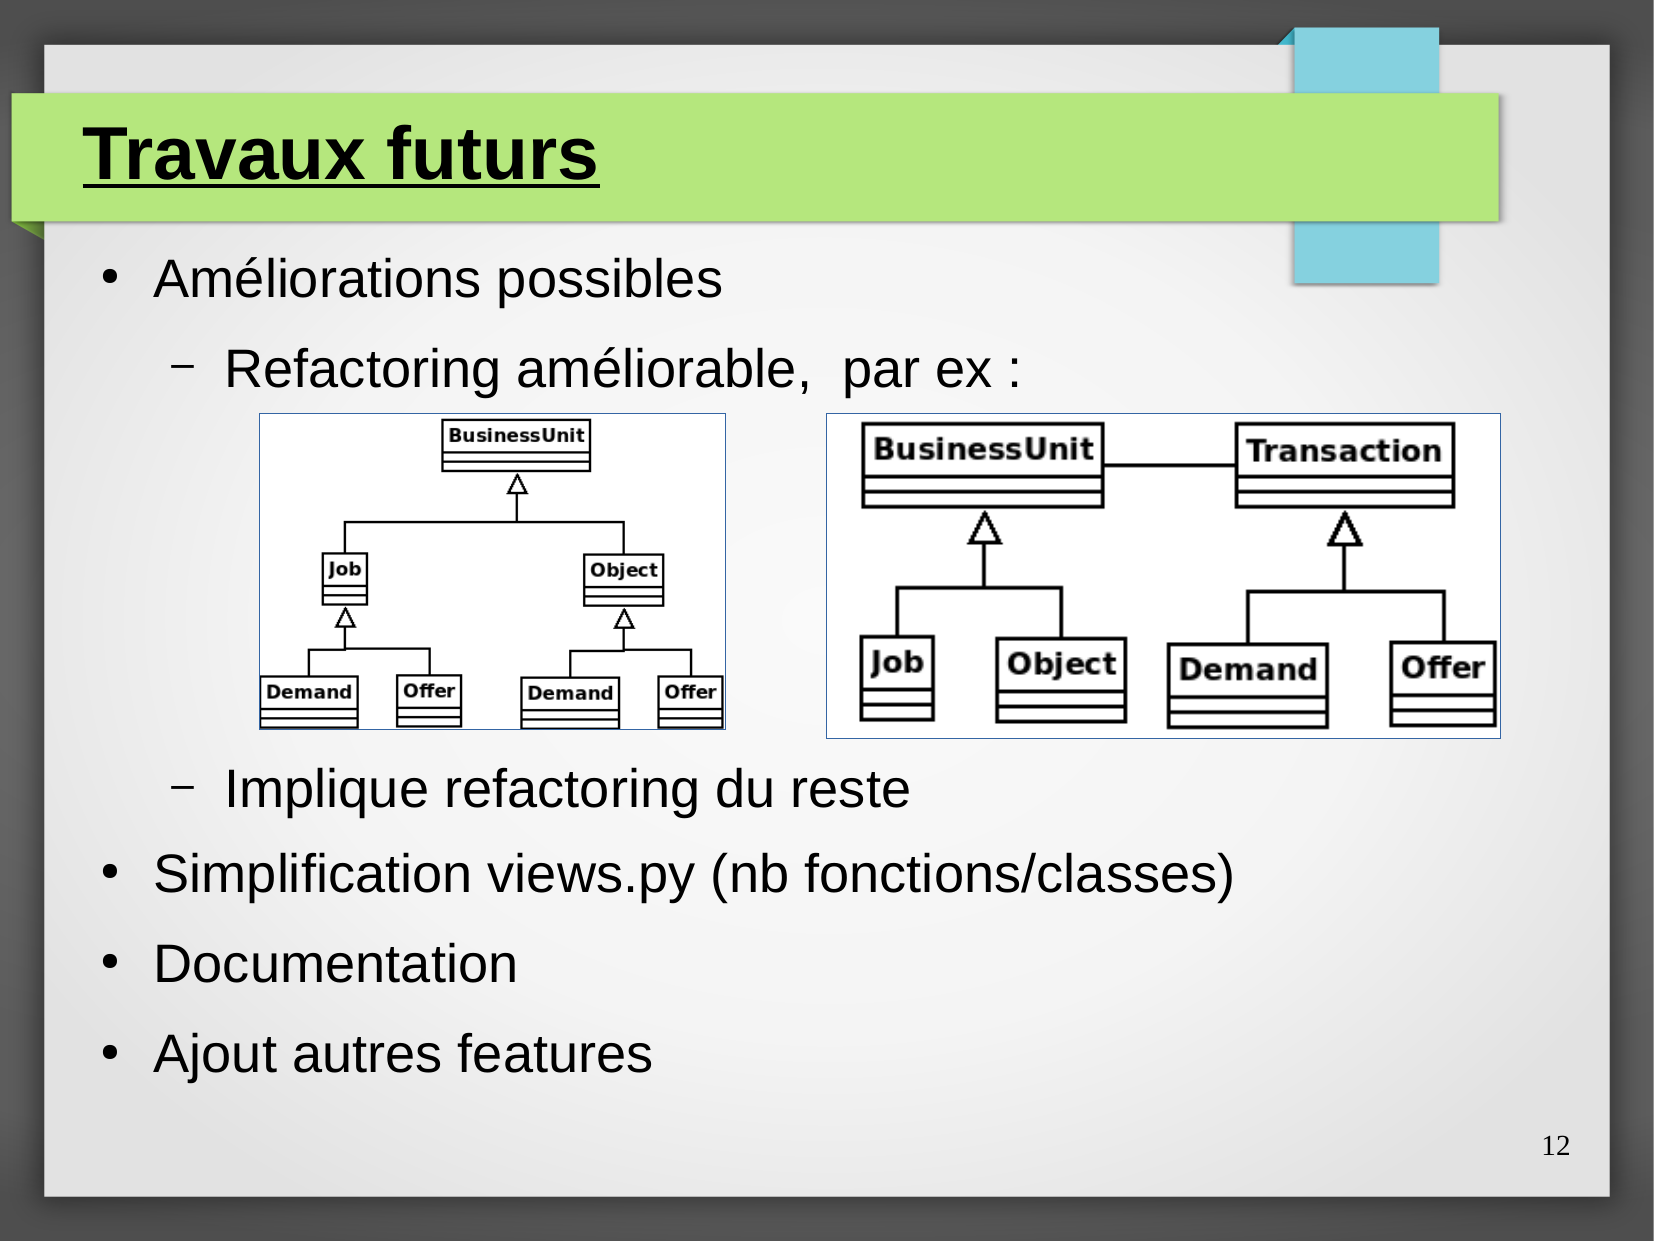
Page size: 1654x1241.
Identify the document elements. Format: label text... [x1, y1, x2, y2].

title Travaux futurs [82, 94, 1264, 213]
picture [0, 0, 1654, 1241]
list Améliorations possibles Refactoring améliorable, par ex : Implique refactoring du reste Simplification views.py (nb fonctions/classes) Documentation Ajout autres features [82, 248, 1571, 1099]
